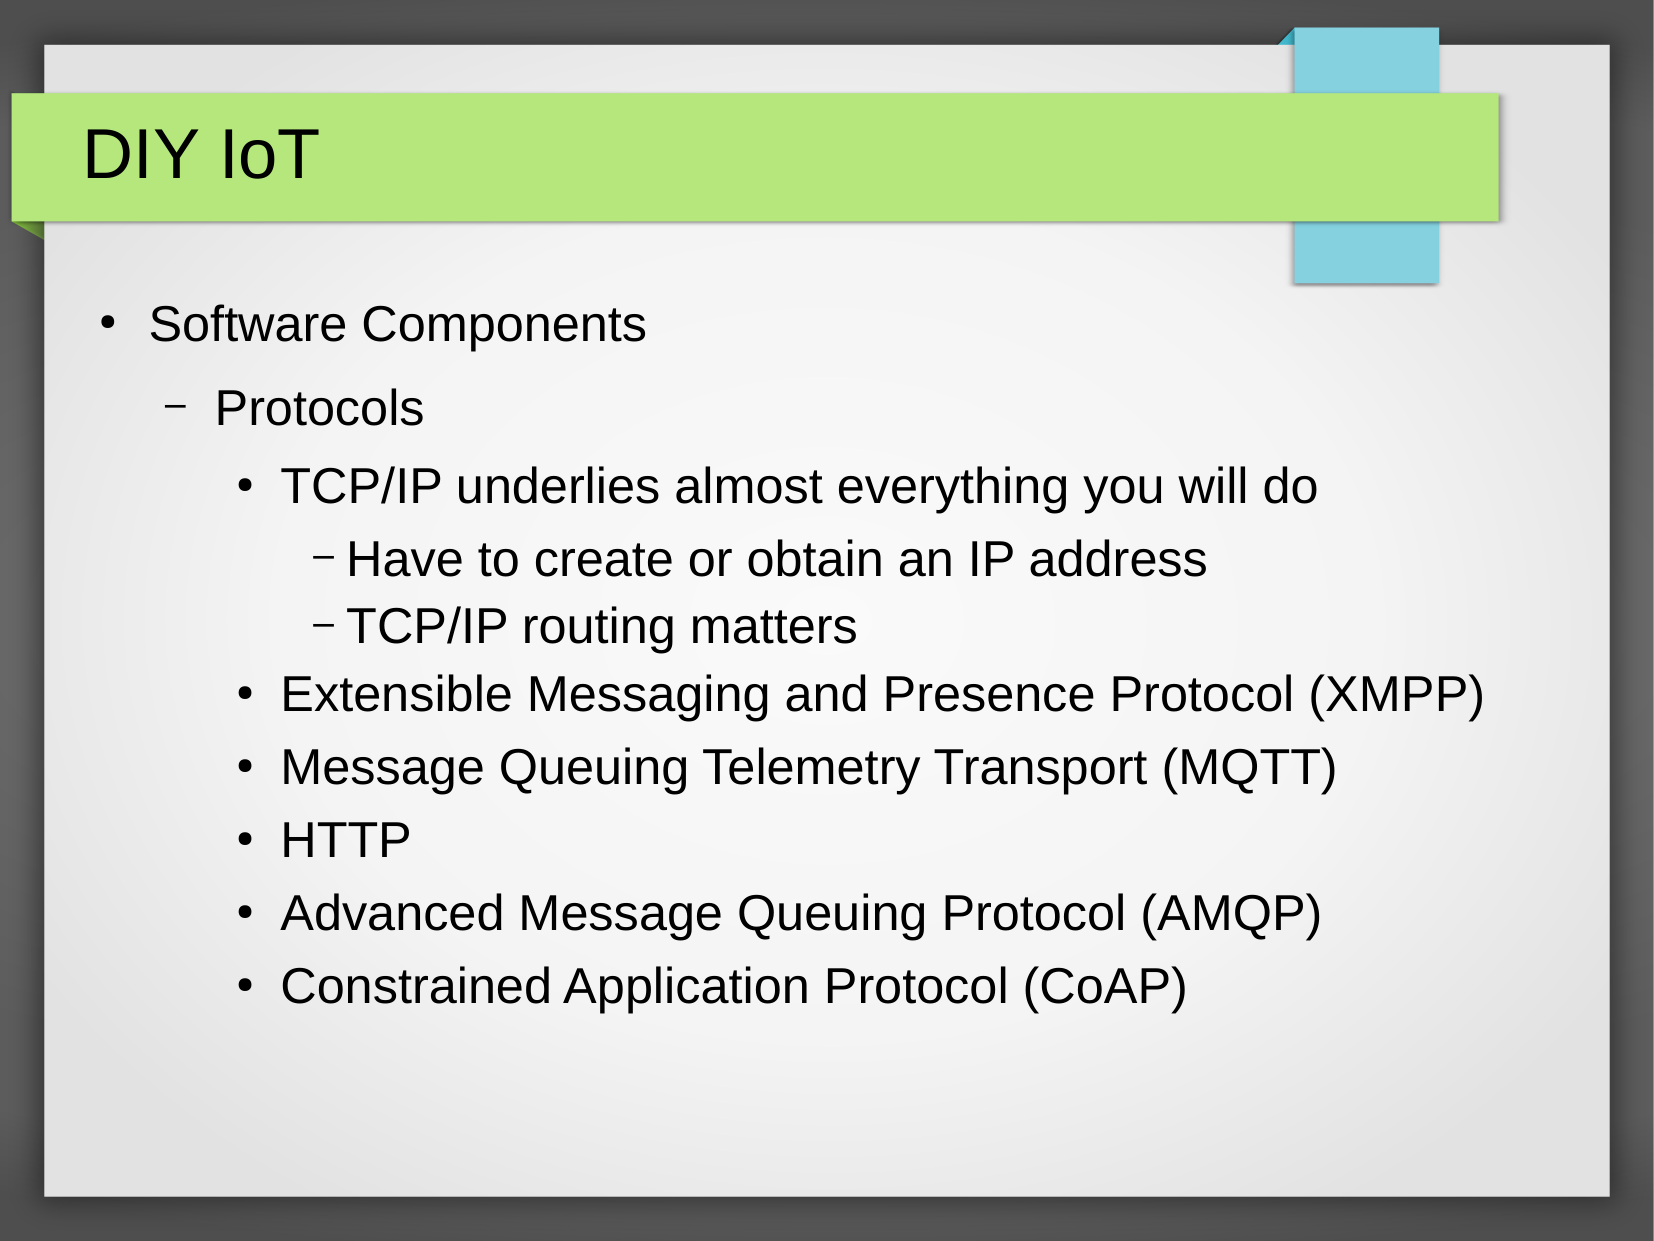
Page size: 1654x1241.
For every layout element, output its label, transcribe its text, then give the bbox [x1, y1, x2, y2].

title DIY IoT [82, 94, 1264, 213]
list Software Components Protocols TCP/IP underlies almost everything you will do Have to create or obtain an IP address TCP/IP routing matters Extensible Messaging and Presence Protocol (XMPP) Message Queuing Telemetry Transport (MQTT) HTTP Advanced Message Queuing Protocol (AMQP) Constrained Application Protocol (CoAP) [82, 295, 1571, 1015]
picture [0, 0, 1654, 1241]
